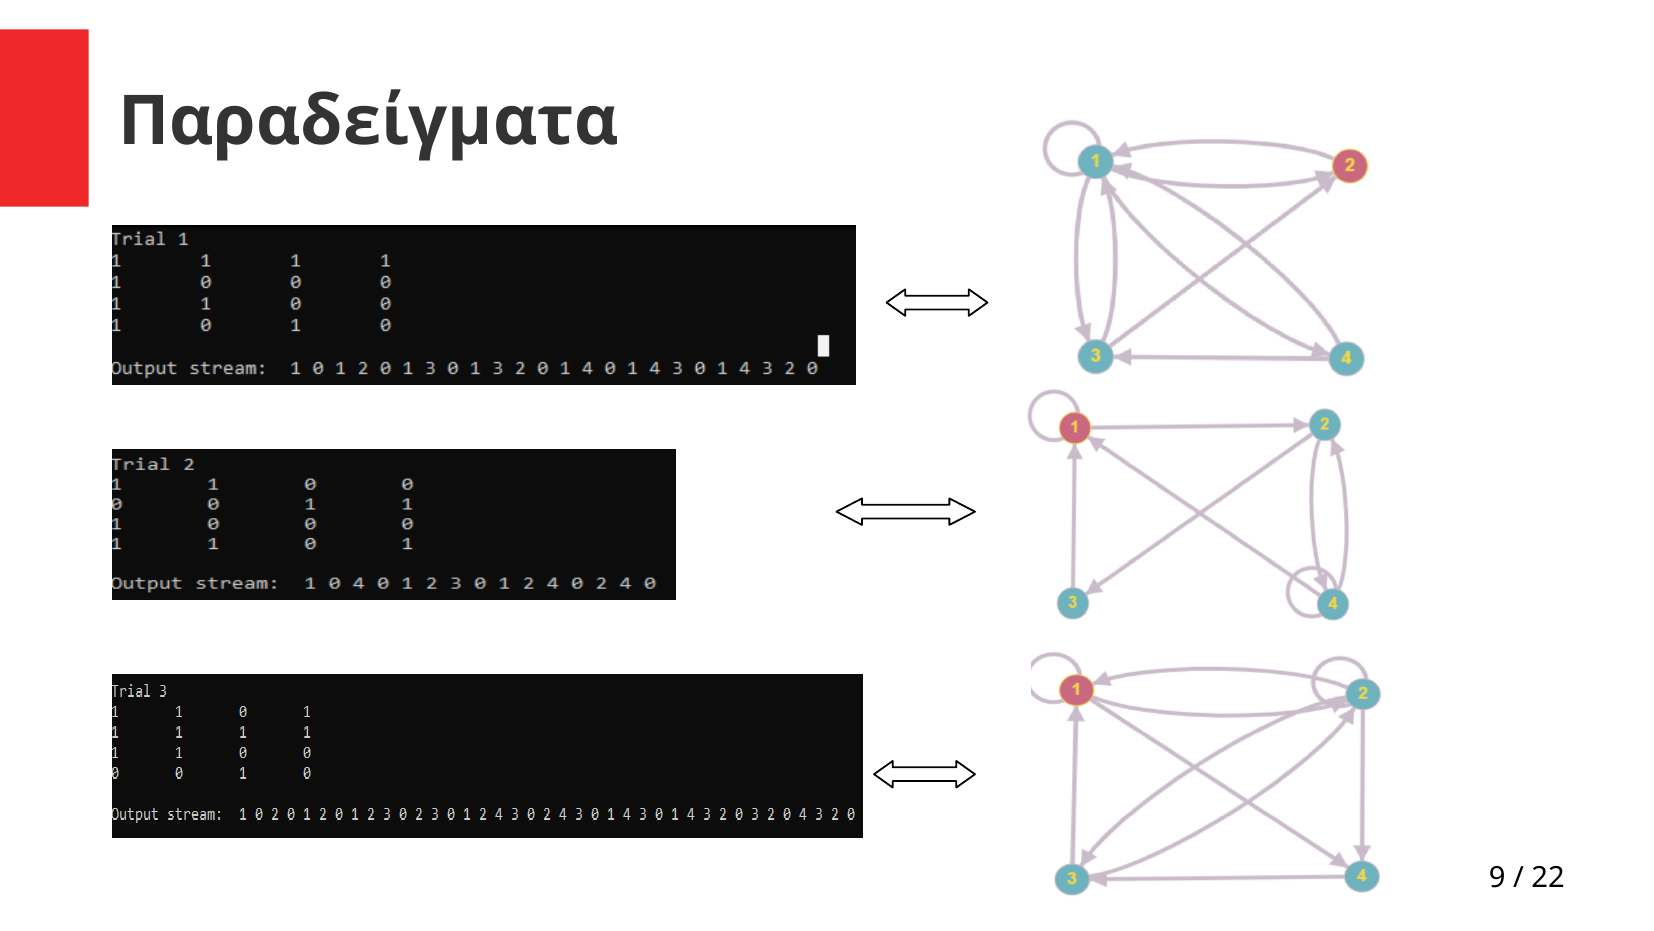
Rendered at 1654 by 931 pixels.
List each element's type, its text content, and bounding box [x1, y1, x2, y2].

picture [1021, 386, 1388, 638]
text_box [836, 498, 976, 525]
text_box [874, 760, 976, 788]
picture [112, 449, 676, 600]
text_box [886, 289, 988, 316]
picture [112, 674, 863, 838]
title Παραδείγματα [118, 29, 1595, 207]
picture [112, 225, 856, 385]
picture [1021, 112, 1388, 385]
picture [1031, 651, 1388, 900]
